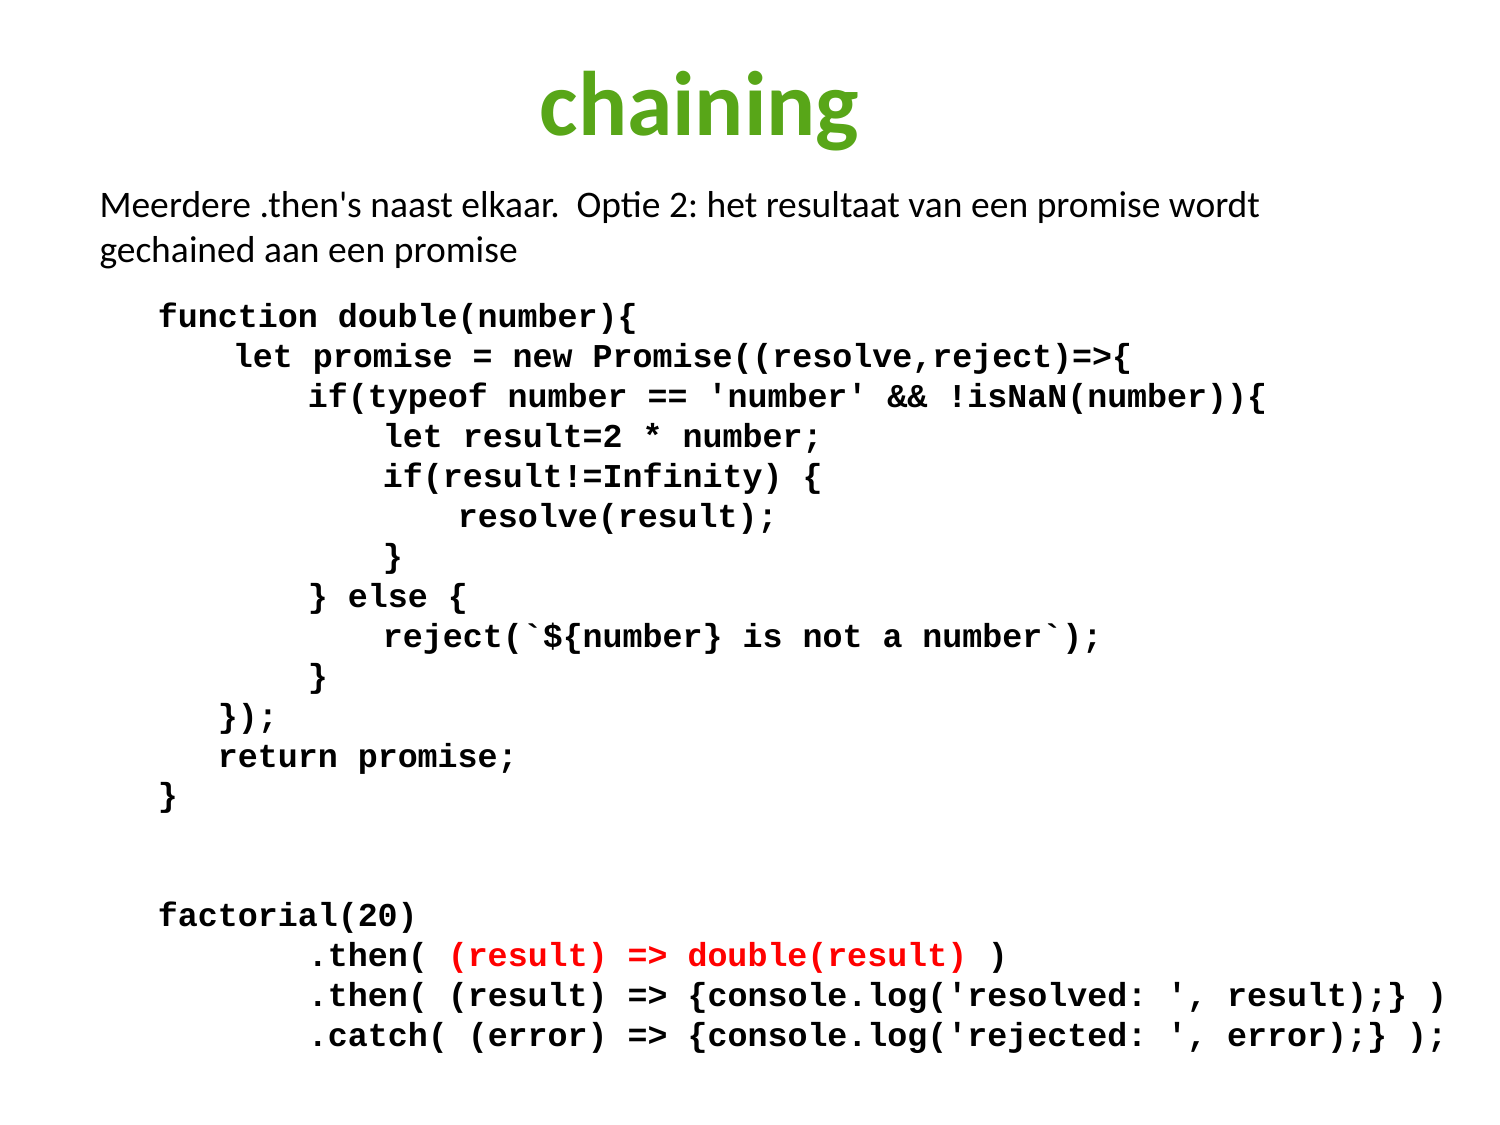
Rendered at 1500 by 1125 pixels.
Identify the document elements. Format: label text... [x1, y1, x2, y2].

text_box chaining [0, 36, 1443, 162]
text_box Meerdere .then's naast elkaar. Optie 2: het resultaat van een promise wordt gechained aan een promise [84, 172, 1298, 277]
text_box function double(number){ let promise = new Promise((resolve,reject)=>{ if(typeof number == 'number' && !isNaN(number)){ let result=2 * number; if(result!=Infinity) { resolve(result); } } else { reject(`${number} is not a number`); } }); return promise; } factorial(20) .then( (result) => double(result) ) .then( (result) => {console.log('resolved: ', result);} ) .catch( (error) => {console.log('rejected: ', error);} ); [143, 287, 1500, 1022]
text_box [0, 937, 1500, 1125]
text_box [1113, 1031, 1120, 1043]
